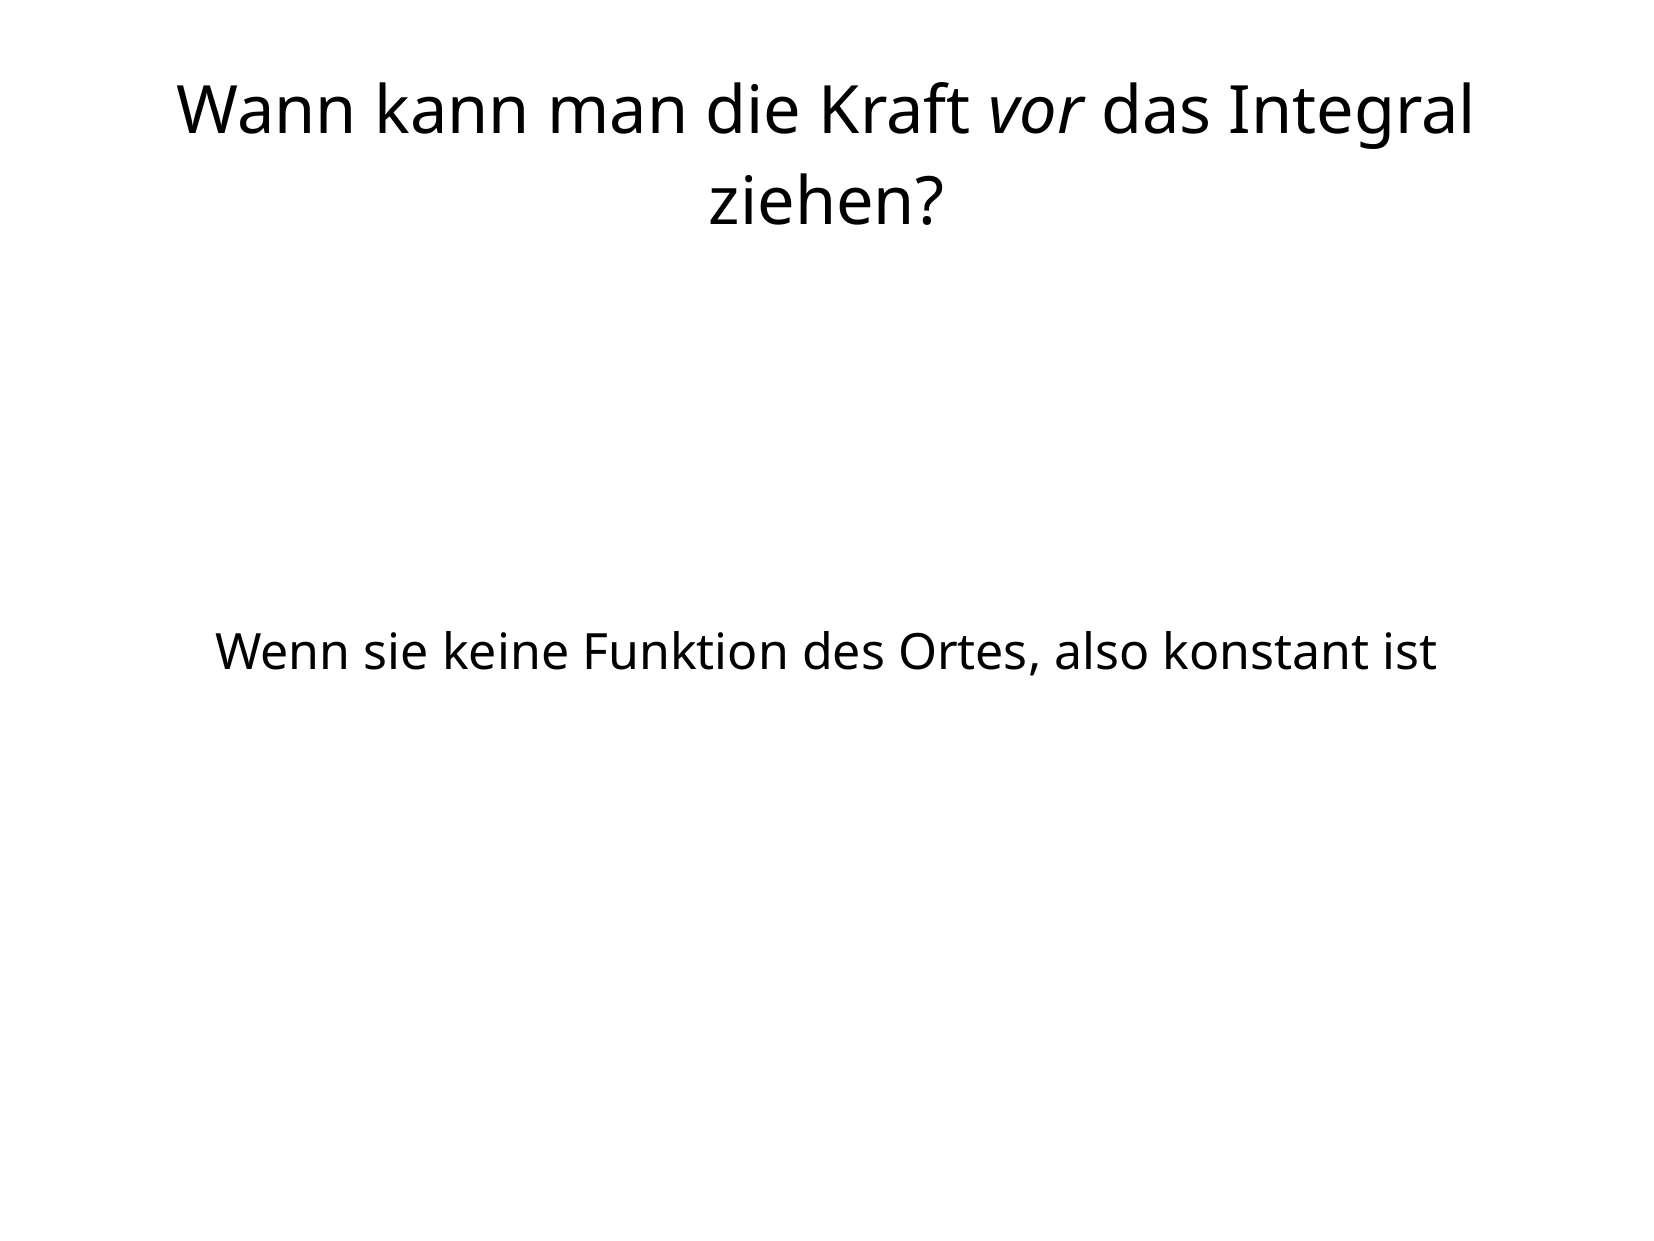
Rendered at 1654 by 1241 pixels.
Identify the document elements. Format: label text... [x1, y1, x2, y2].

subtitle Wenn sie keine Funktion des Ortes, also konstant ist [82, 290, 1571, 1010]
title Wann kann man die Kraft vor das Integral ziehen? [82, 49, 1571, 257]
